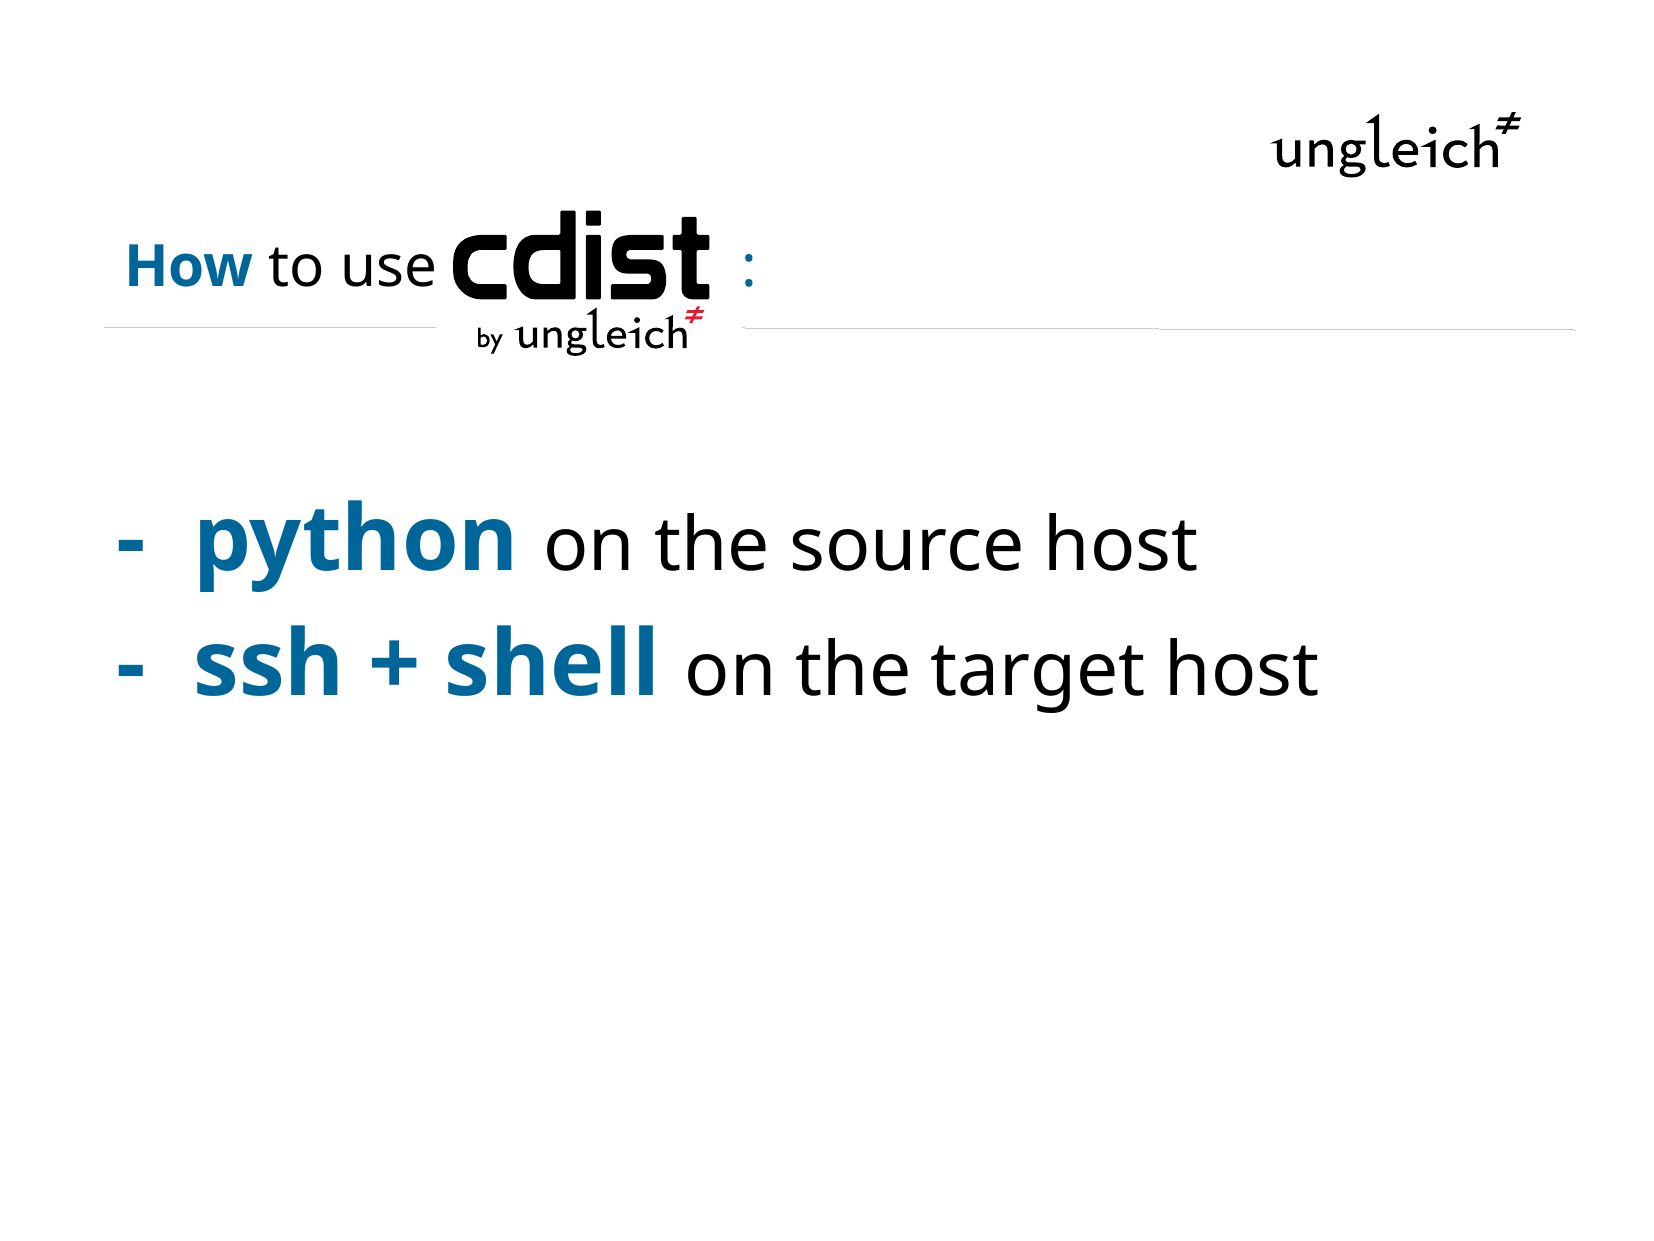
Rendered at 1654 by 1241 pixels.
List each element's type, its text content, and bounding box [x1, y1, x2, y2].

title How to use : [48, 160, 1537, 368]
picture [448, 176, 722, 369]
text_box - python on the source host - ssh + shell on the target host [116, 300, 1654, 1021]
